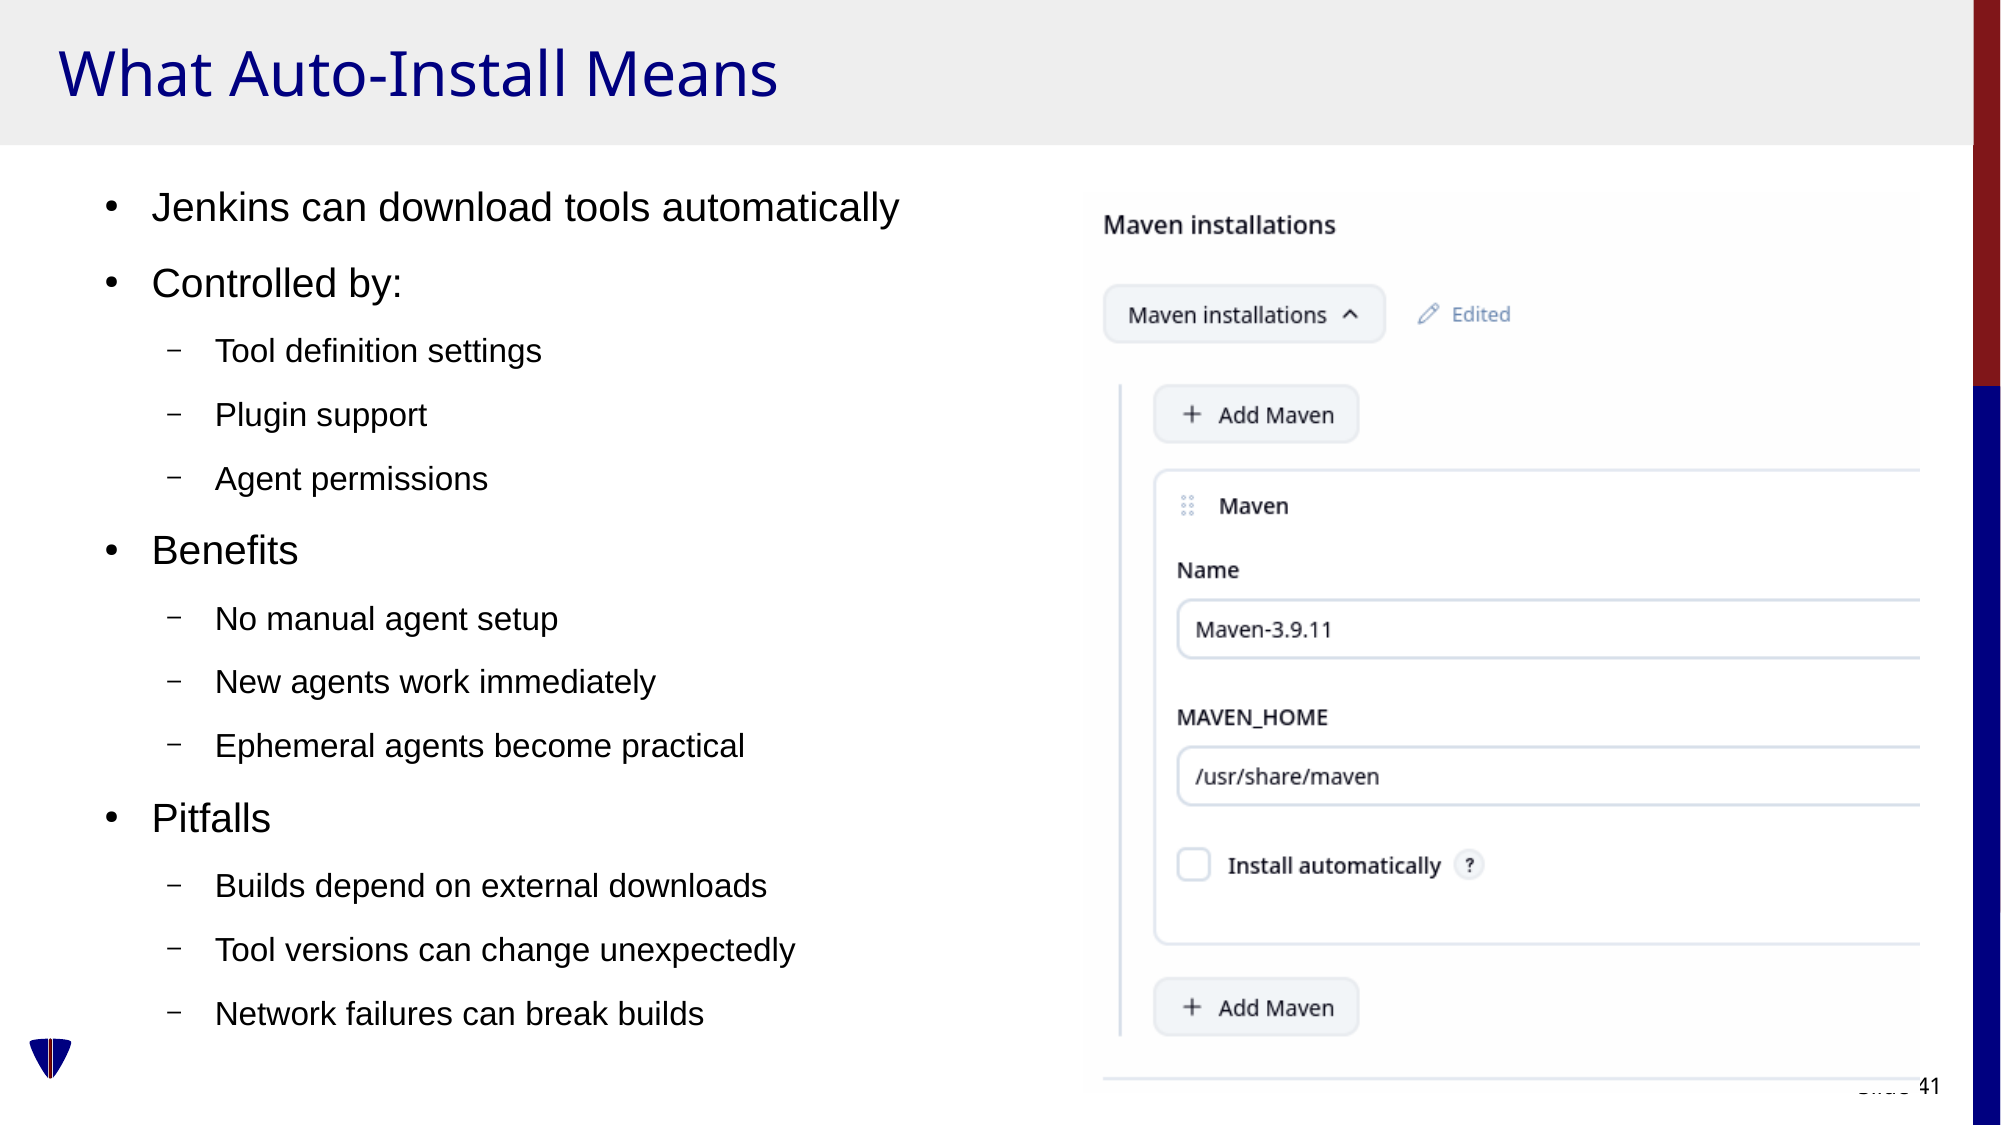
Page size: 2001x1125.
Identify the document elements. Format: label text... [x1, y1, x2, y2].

list Jenkins can download tools automatically Controlled by: Tool definition settings Plugin support Agent permissions Benefits No manual agent setup New agents work immediately Ephemeral agents become practical Pitfalls Builds depend on external downloads Tool versions can change unexpectedly Network failures can break builds [88, 177, 945, 1034]
title What Auto-Install Means [0, 0, 1974, 146]
picture [1083, 192, 1920, 1093]
